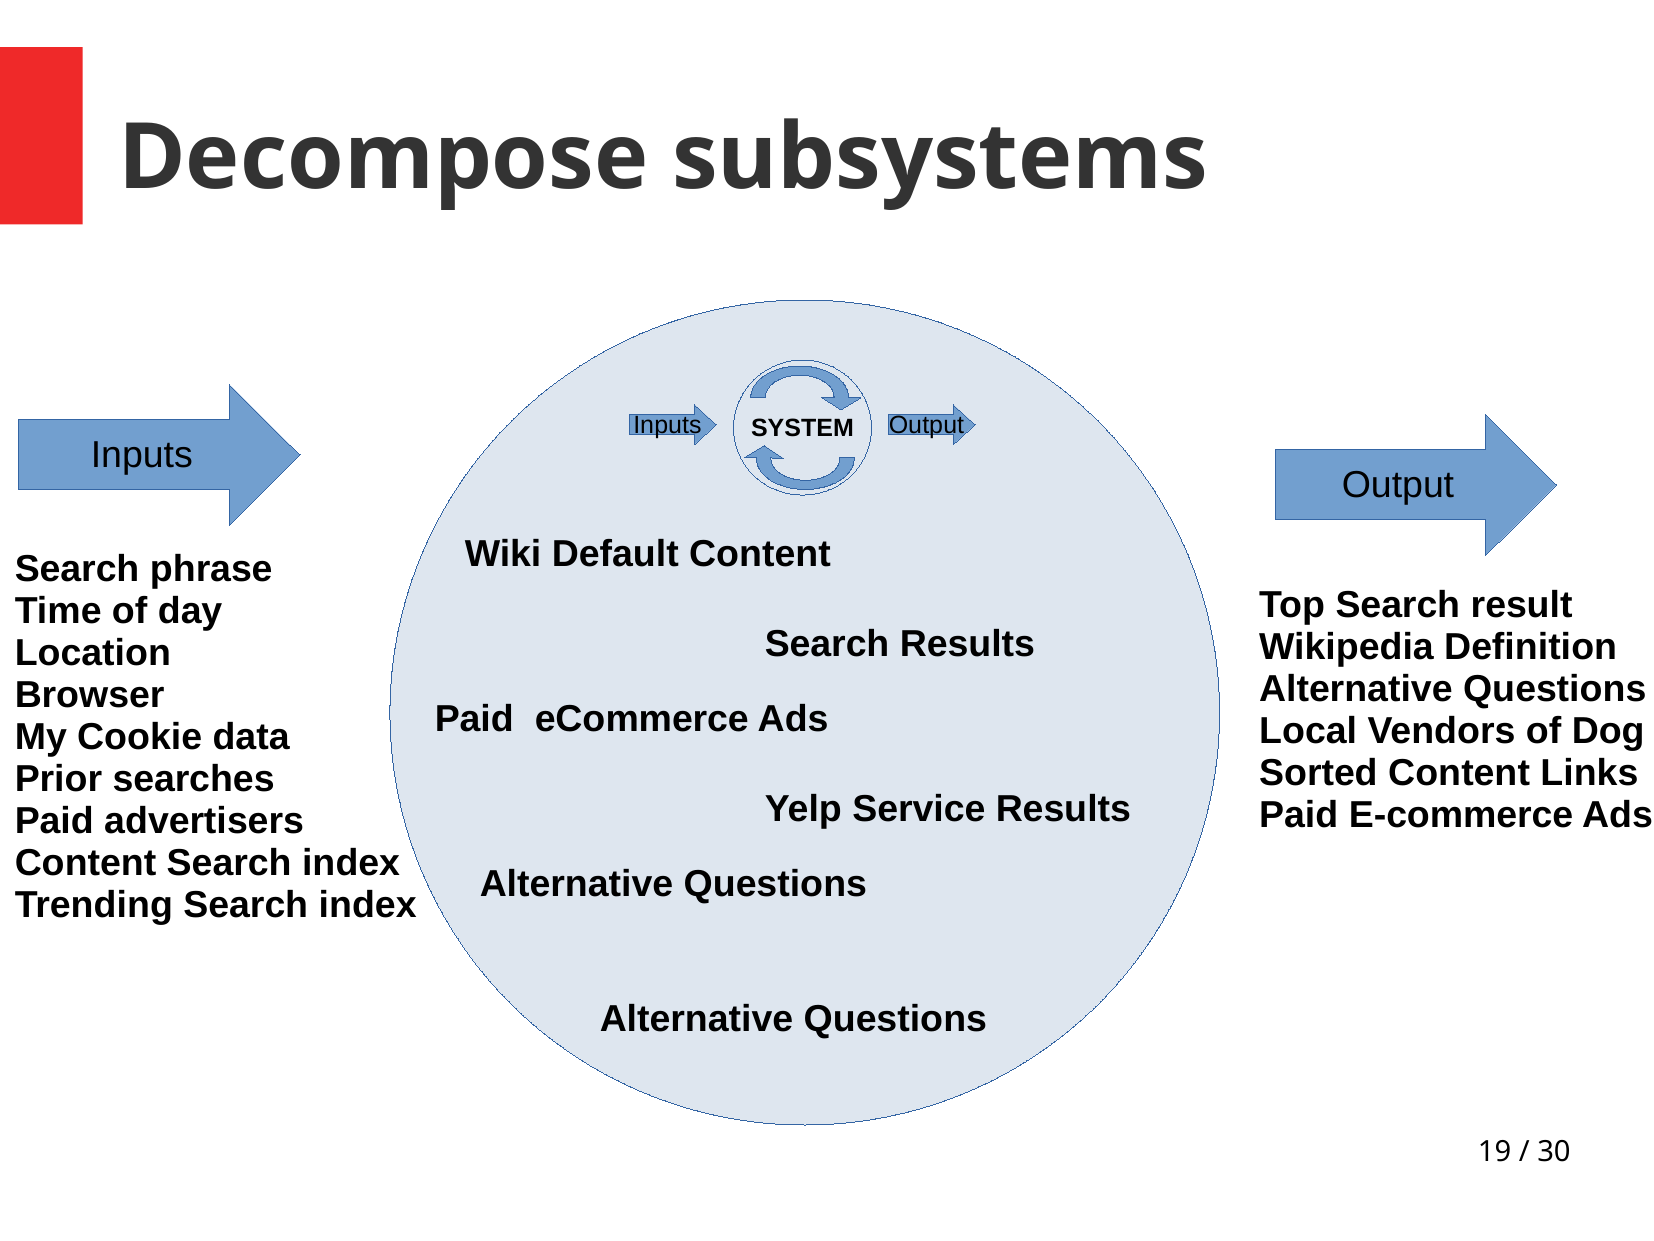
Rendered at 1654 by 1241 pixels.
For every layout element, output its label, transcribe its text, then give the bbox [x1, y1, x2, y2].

text_box Search phrase Time of day Location Browser My Cookie data Prior searches Paid advertisers Content Search index Trending Search index [0, 540, 483, 933]
text_box SYSTEM [733, 360, 872, 496]
text_box Yelp Service Results [750, 780, 1171, 841]
text_box Alternative Questions [465, 855, 886, 916]
text_box [427, 300, 1220, 1126]
text_box Paid eCommerce Ads [420, 690, 856, 766]
text_box Alternative Questions [585, 990, 1006, 1051]
title Decompose subsystems [118, 49, 1571, 257]
text_box Wiki Default Content [450, 525, 871, 586]
text_box Inputs [18, 384, 301, 526]
text_box Top Search result Wikipedia Definition Alternative Questions Local Vendors of Dog Sorted Content Links Paid E-commerce Ads [1244, 576, 1654, 886]
text_box Output [1275, 414, 1557, 556]
text_box Output [888, 404, 976, 445]
text_box Search Results [750, 615, 1171, 676]
text_box Inputs [629, 404, 717, 445]
